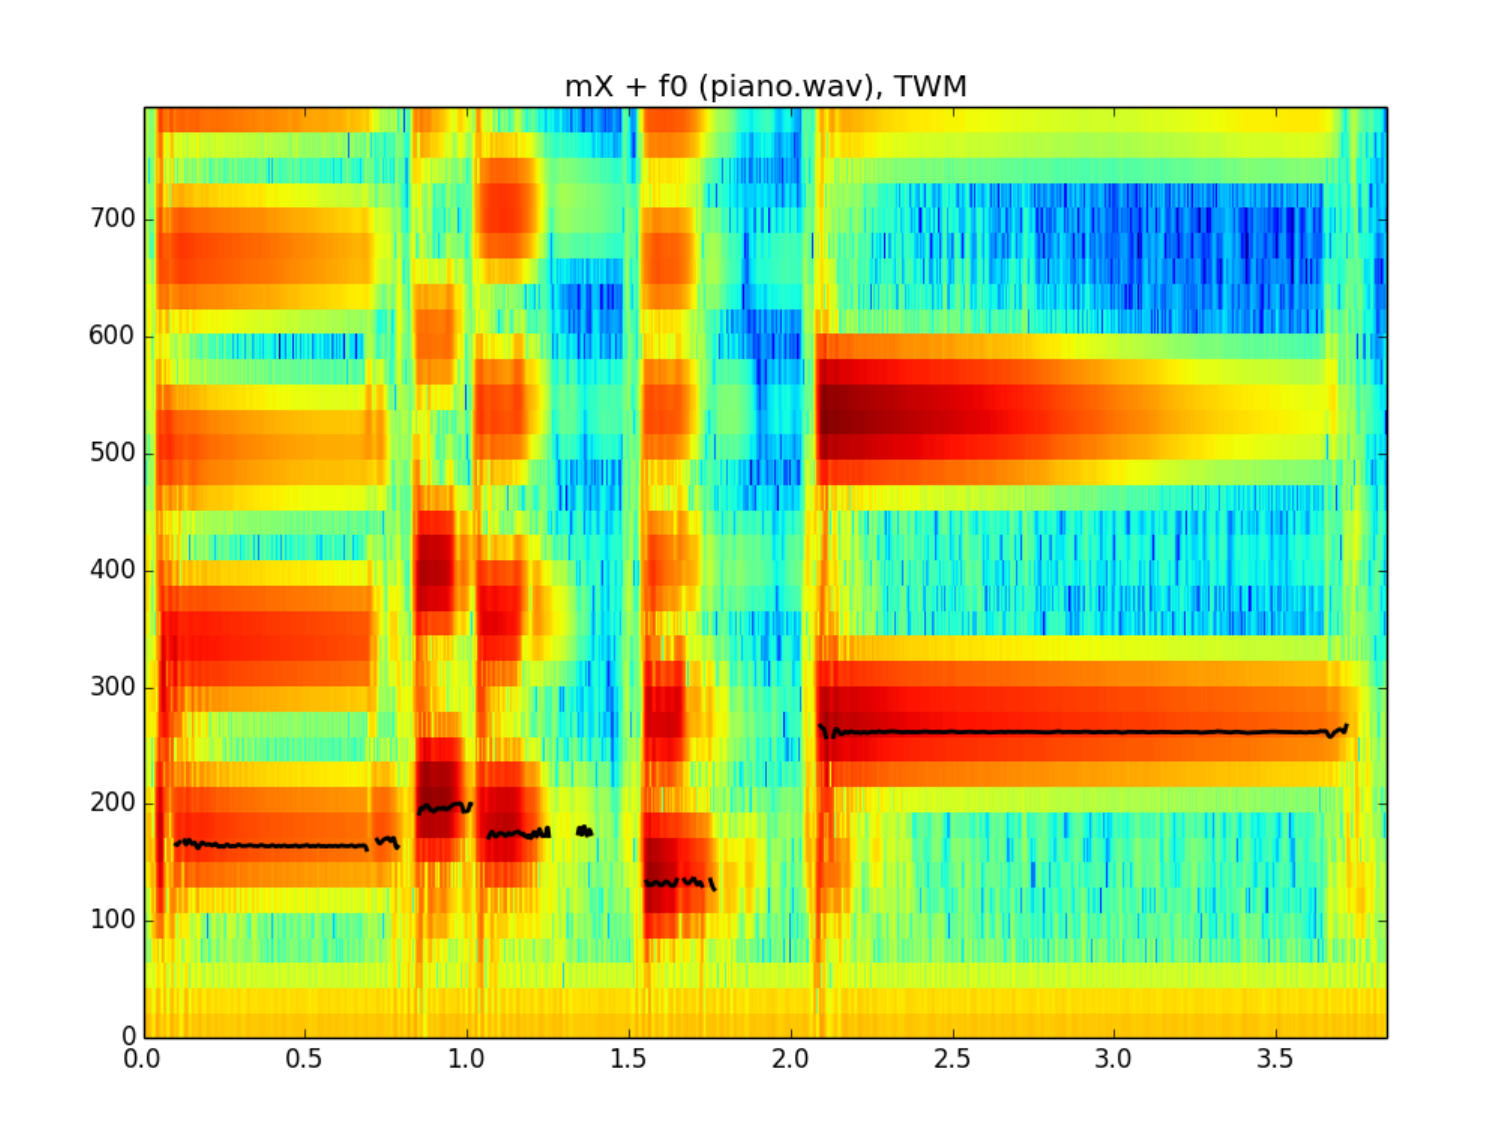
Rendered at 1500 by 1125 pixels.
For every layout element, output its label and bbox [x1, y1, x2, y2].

picture [63, 47, 1414, 1098]
